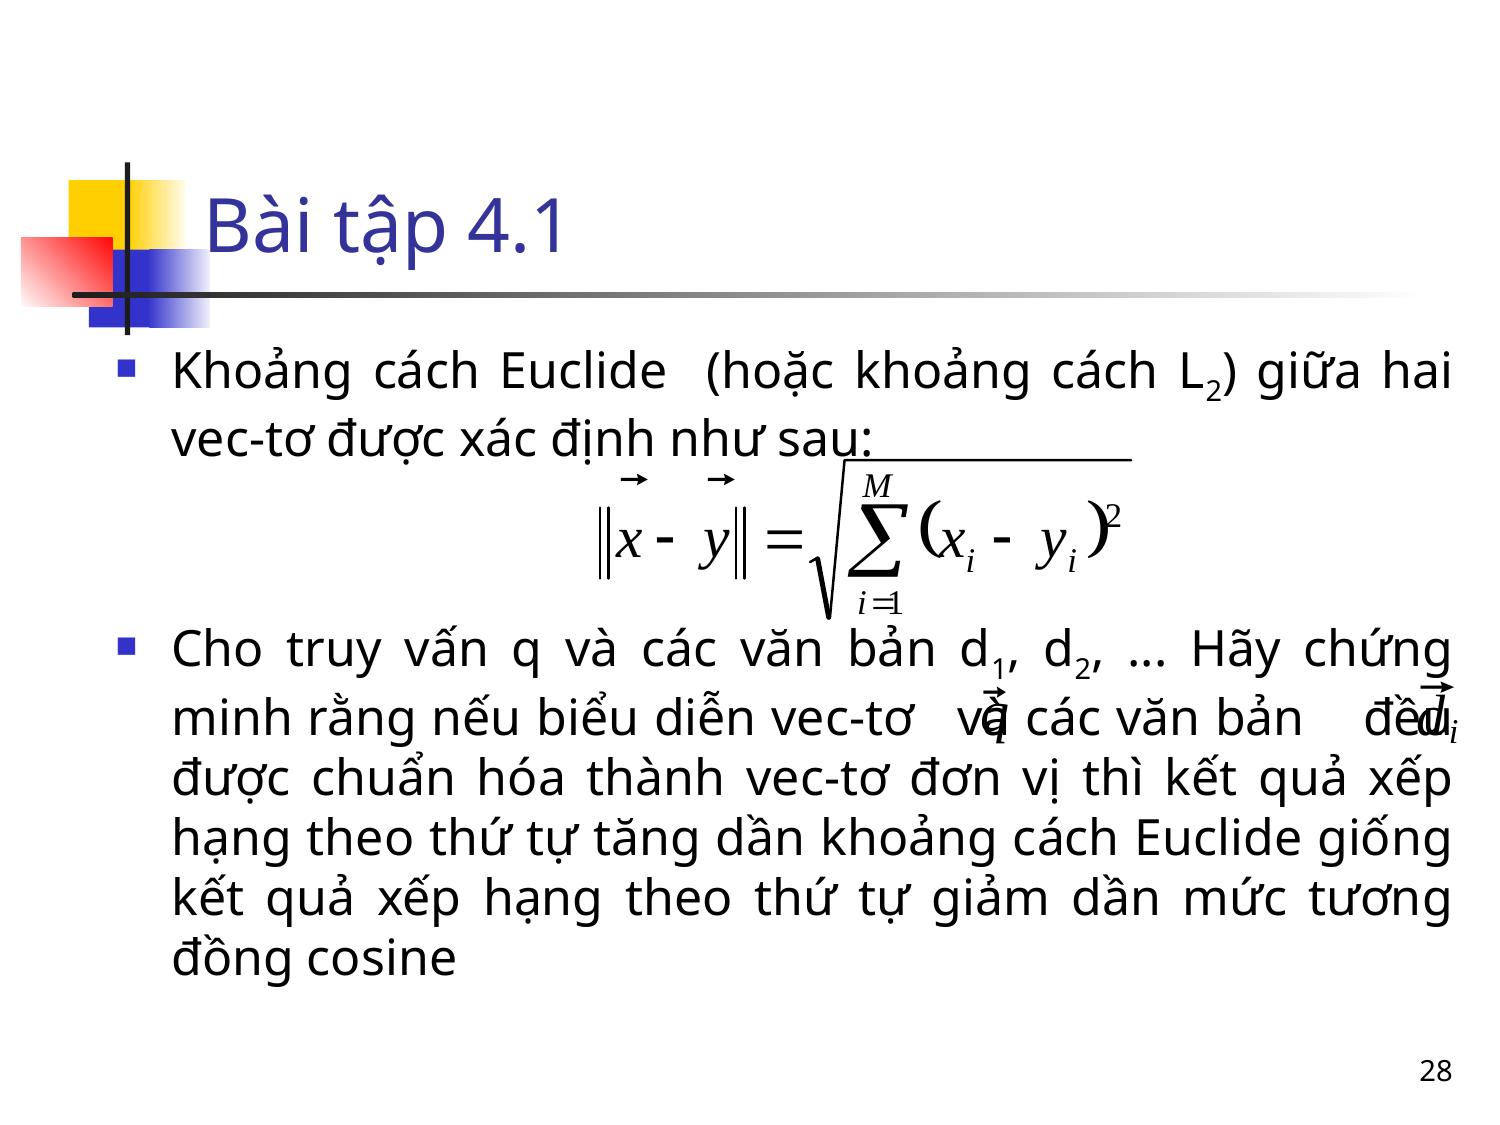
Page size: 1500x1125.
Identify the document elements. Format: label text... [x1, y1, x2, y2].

chart [974, 682, 1027, 761]
title Bài tập 4.1 [188, 35, 1468, 275]
chart [1410, 677, 1466, 751]
list Khoảng cách Euclide (hoặc khoảng cách L2) giữa hai vec-tơ được xác định như sau: Cho truy vấn q và các văn bản d1, d2, ... Hãy chứng minh rằng nếu biểu diễn vec-tơ và các văn bản đều được chuẩn hóa thành vec-tơ đơn vị thì kết quả xếp hạng theo thứ tự tăng dần khoảng cách Euclide giống kết quả xếp hạng theo thứ tự giảm dần mức tương đồng cosine [100, 331, 1469, 1006]
picture [588, 444, 1146, 632]
slide_number <number> [1155, 1024, 1468, 1100]
